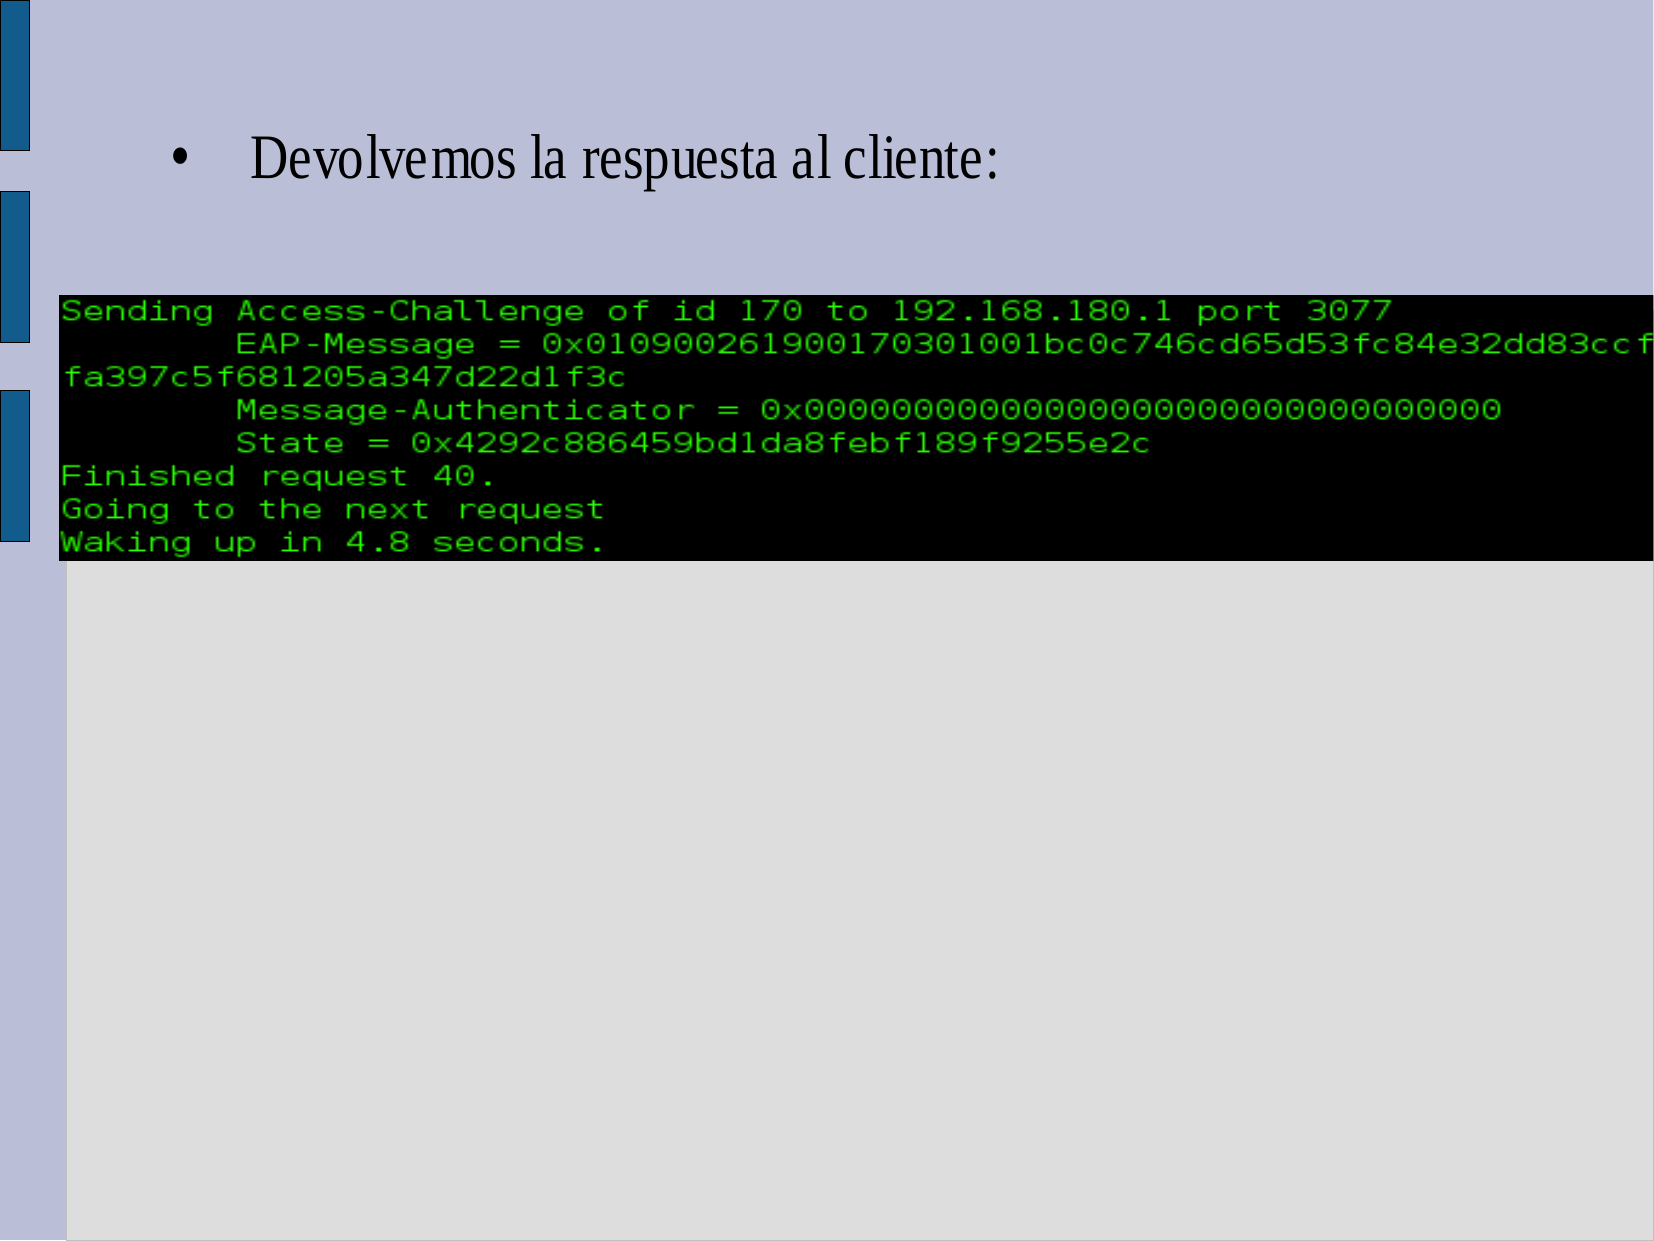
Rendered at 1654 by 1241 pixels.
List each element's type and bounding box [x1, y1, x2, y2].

chart [88, 113, 1654, 295]
picture [59, 295, 1654, 561]
